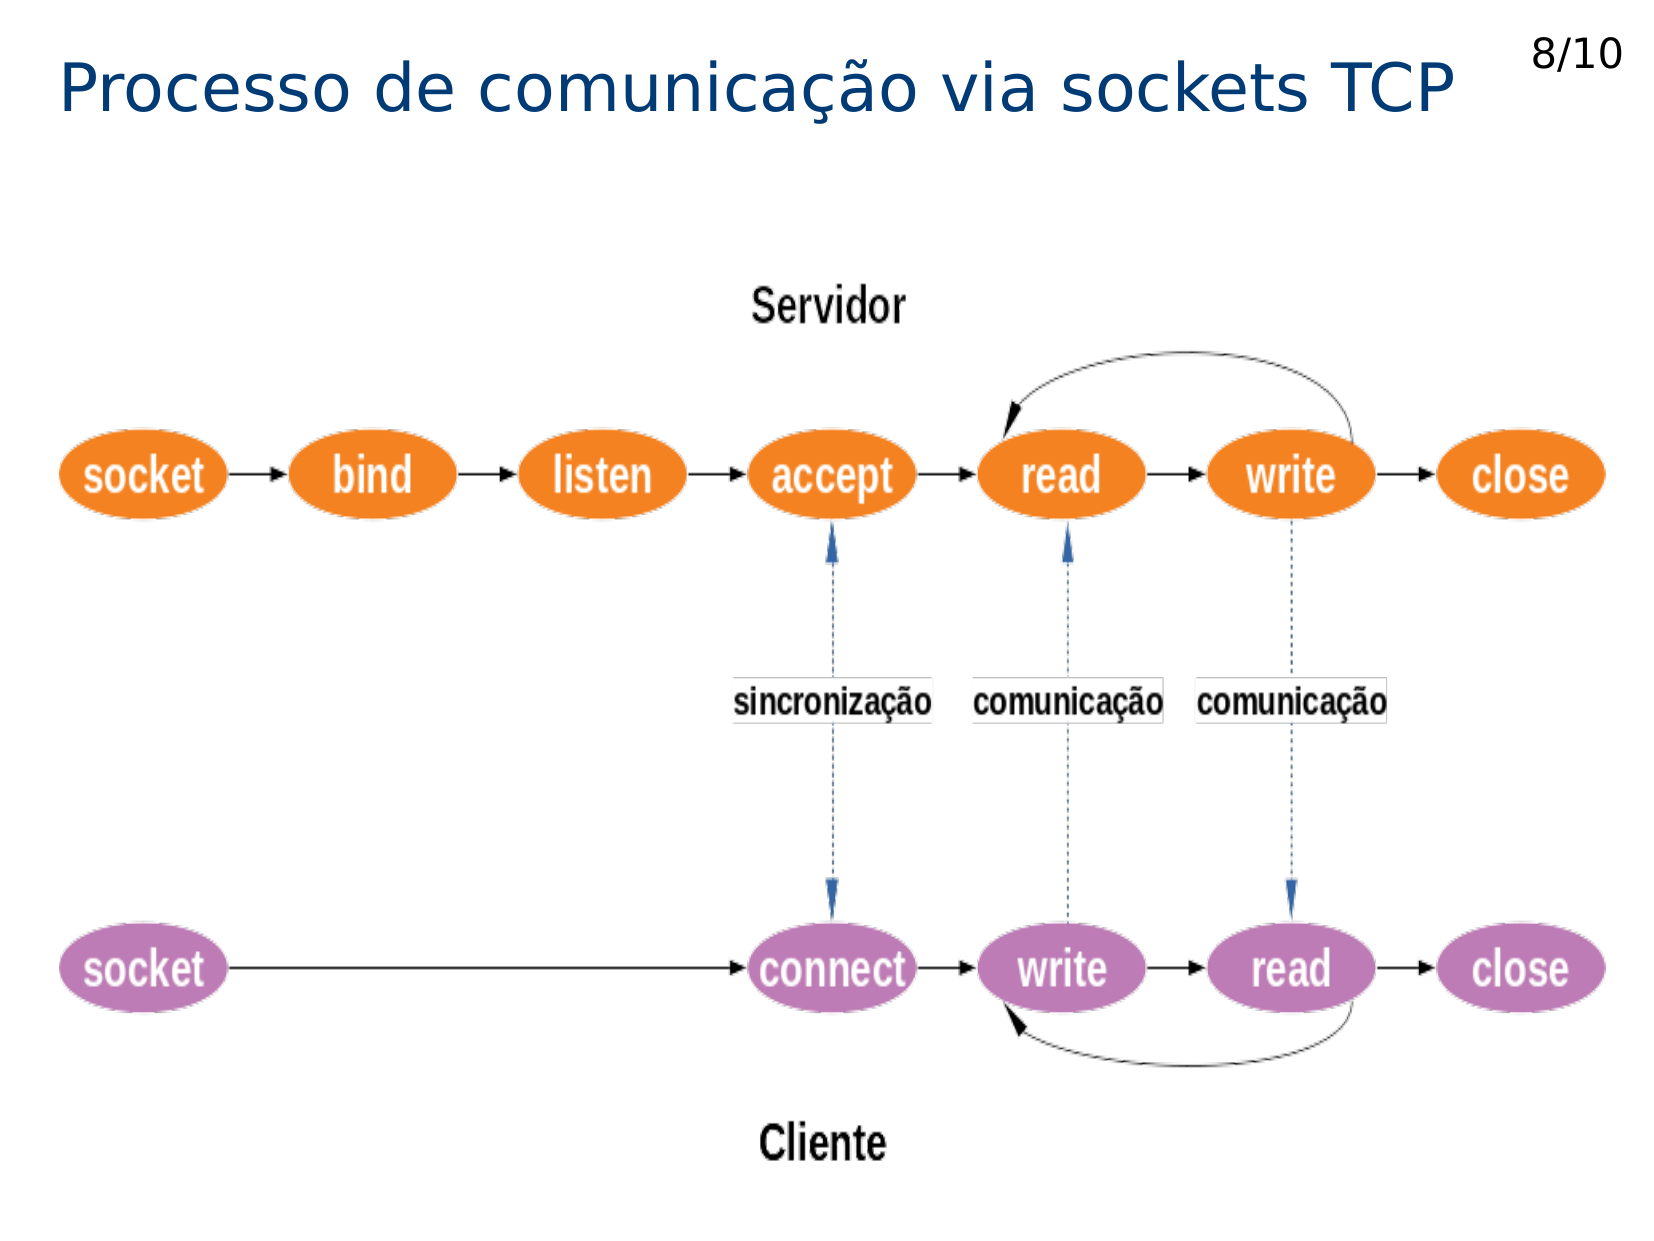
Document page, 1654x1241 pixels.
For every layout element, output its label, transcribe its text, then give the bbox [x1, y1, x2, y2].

picture [59, 265, 1606, 1211]
title Processo de comunicação via sockets TCP [59, 29, 1506, 148]
